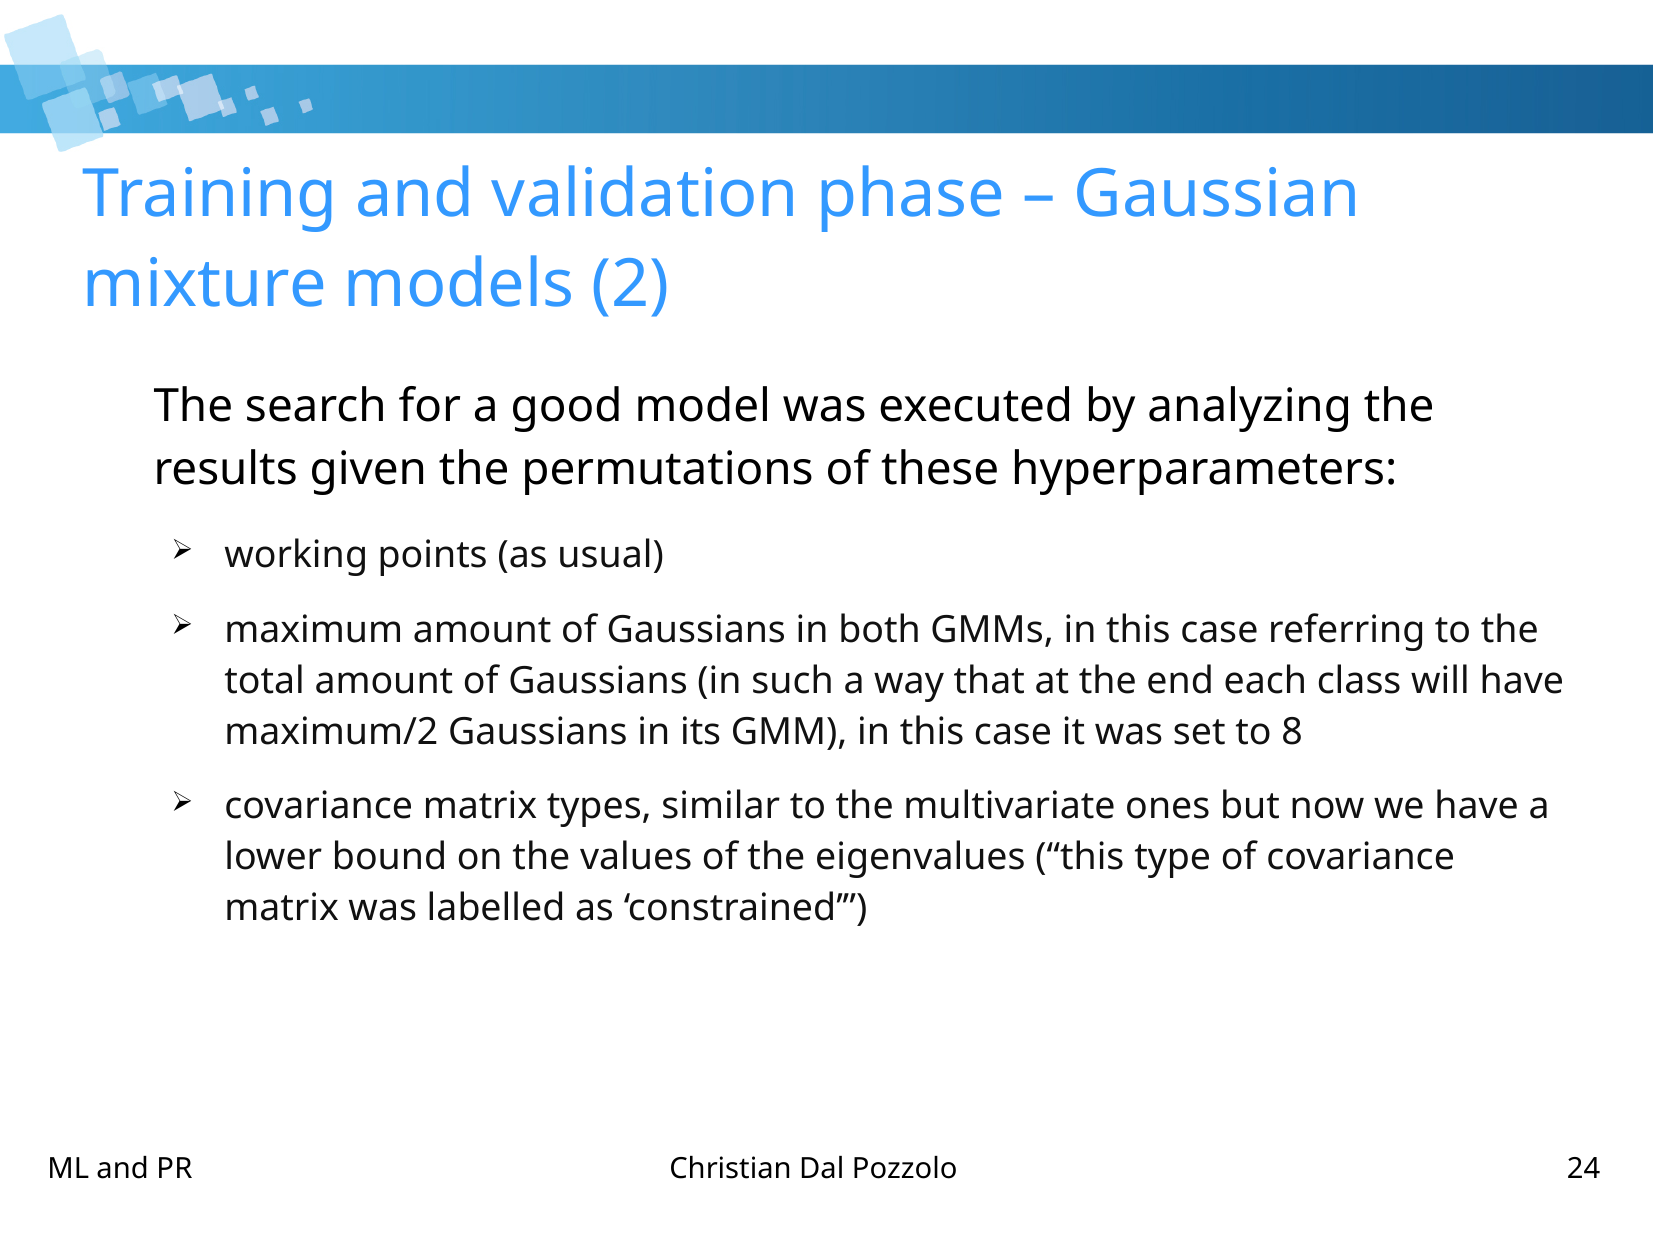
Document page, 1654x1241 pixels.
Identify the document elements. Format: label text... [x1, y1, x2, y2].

list The search for a good model was executed by analyzing the results given the permutations of these hyperparameters: working points (as usual) maximum amount of Gaussians in both GMMs, in this case referring to the total amount of Gaussians (in such a way that at the end each class will have maximum/2 Gaussians in its GMM), in this case it was set to 8 covariance matrix types, similar to the multivariate ones but now we have a lower bound on the values of the eigenvalues (“this type of covariance matrix was labelled as ‘constrained’”) [82, 372, 1571, 905]
title Training and validation phase – Gaussian mixture models (2) [82, 132, 1571, 340]
picture [0, 0, 1653, 1238]
